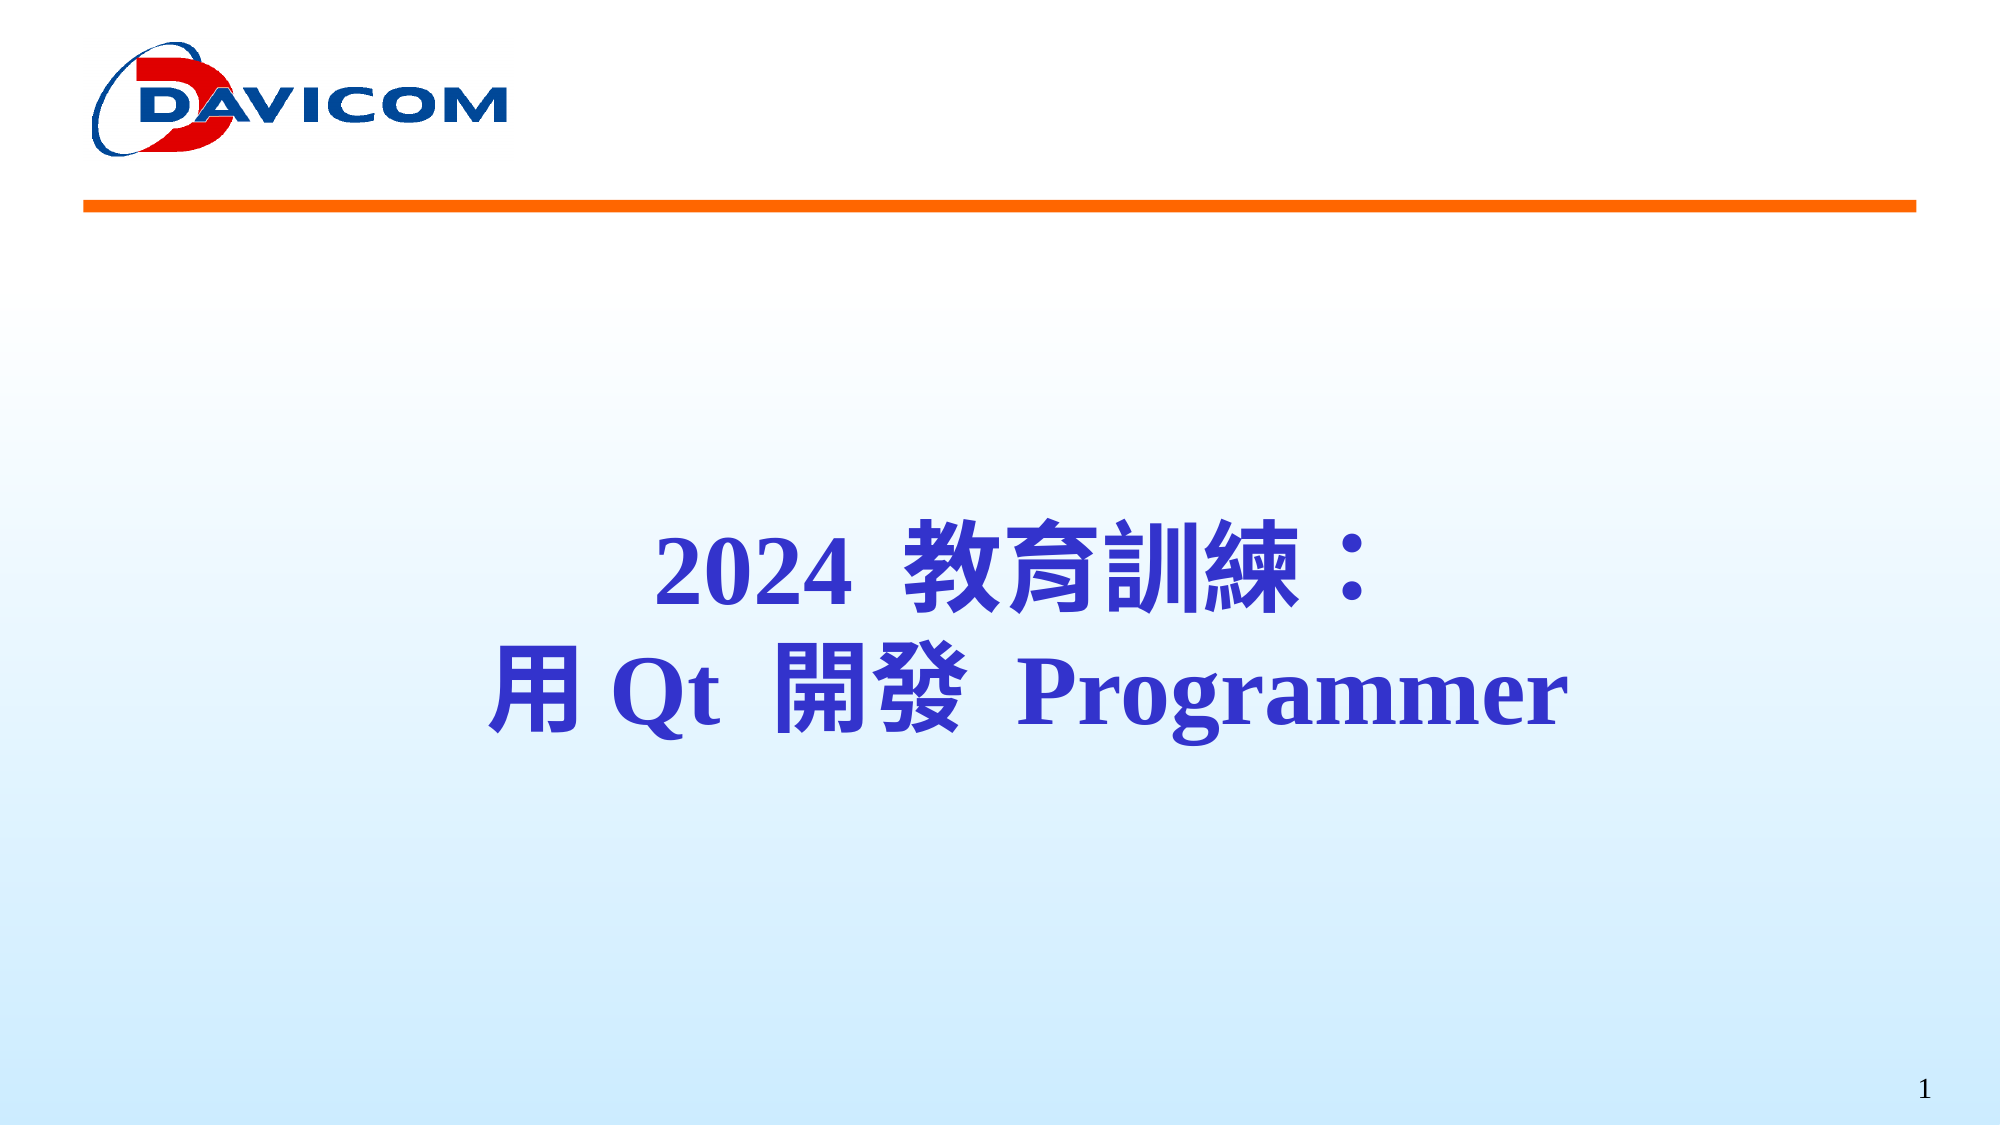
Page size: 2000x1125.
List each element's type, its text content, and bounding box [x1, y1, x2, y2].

title 2024 教育訓練： 用Qt 開發 Programmer [343, 530, 1714, 719]
